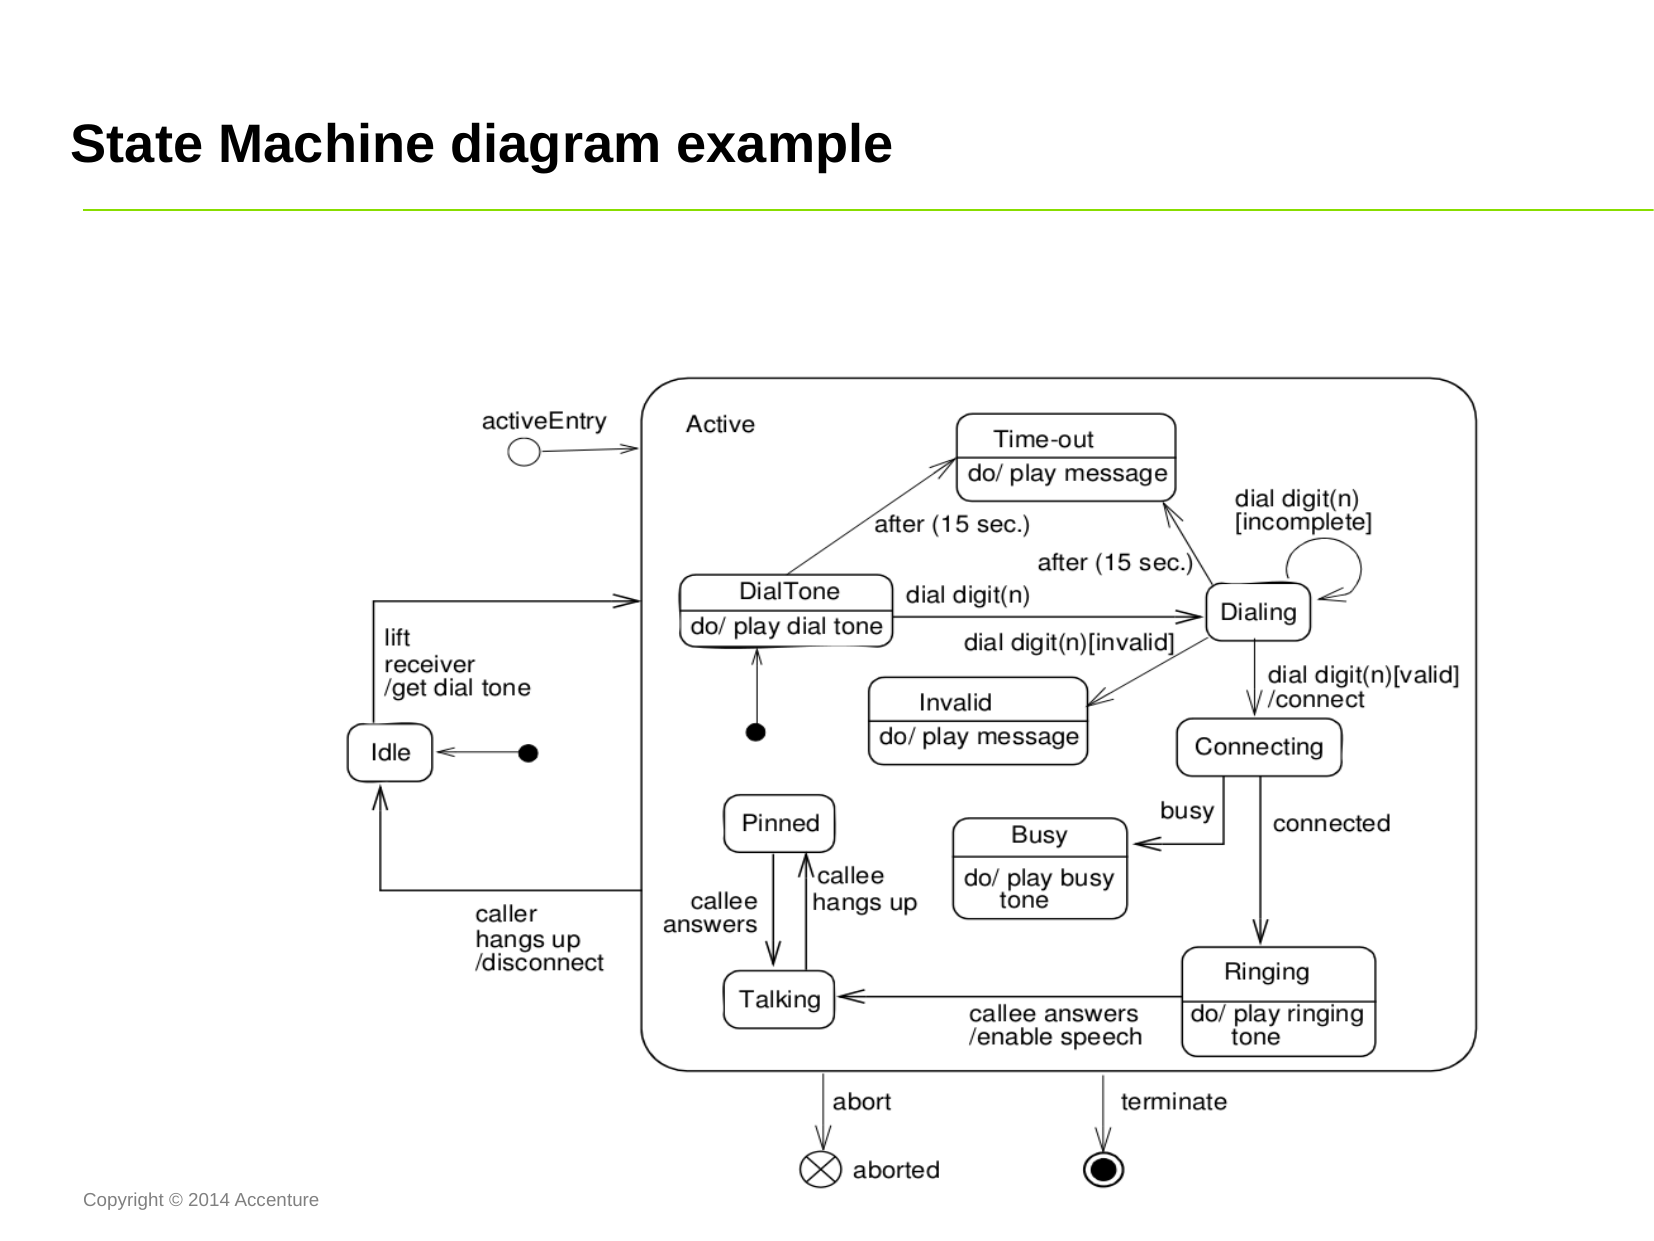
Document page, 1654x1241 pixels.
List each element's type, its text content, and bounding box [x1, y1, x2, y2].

picture [330, 351, 1501, 1193]
title State Machine diagram example [70, 70, 1560, 217]
